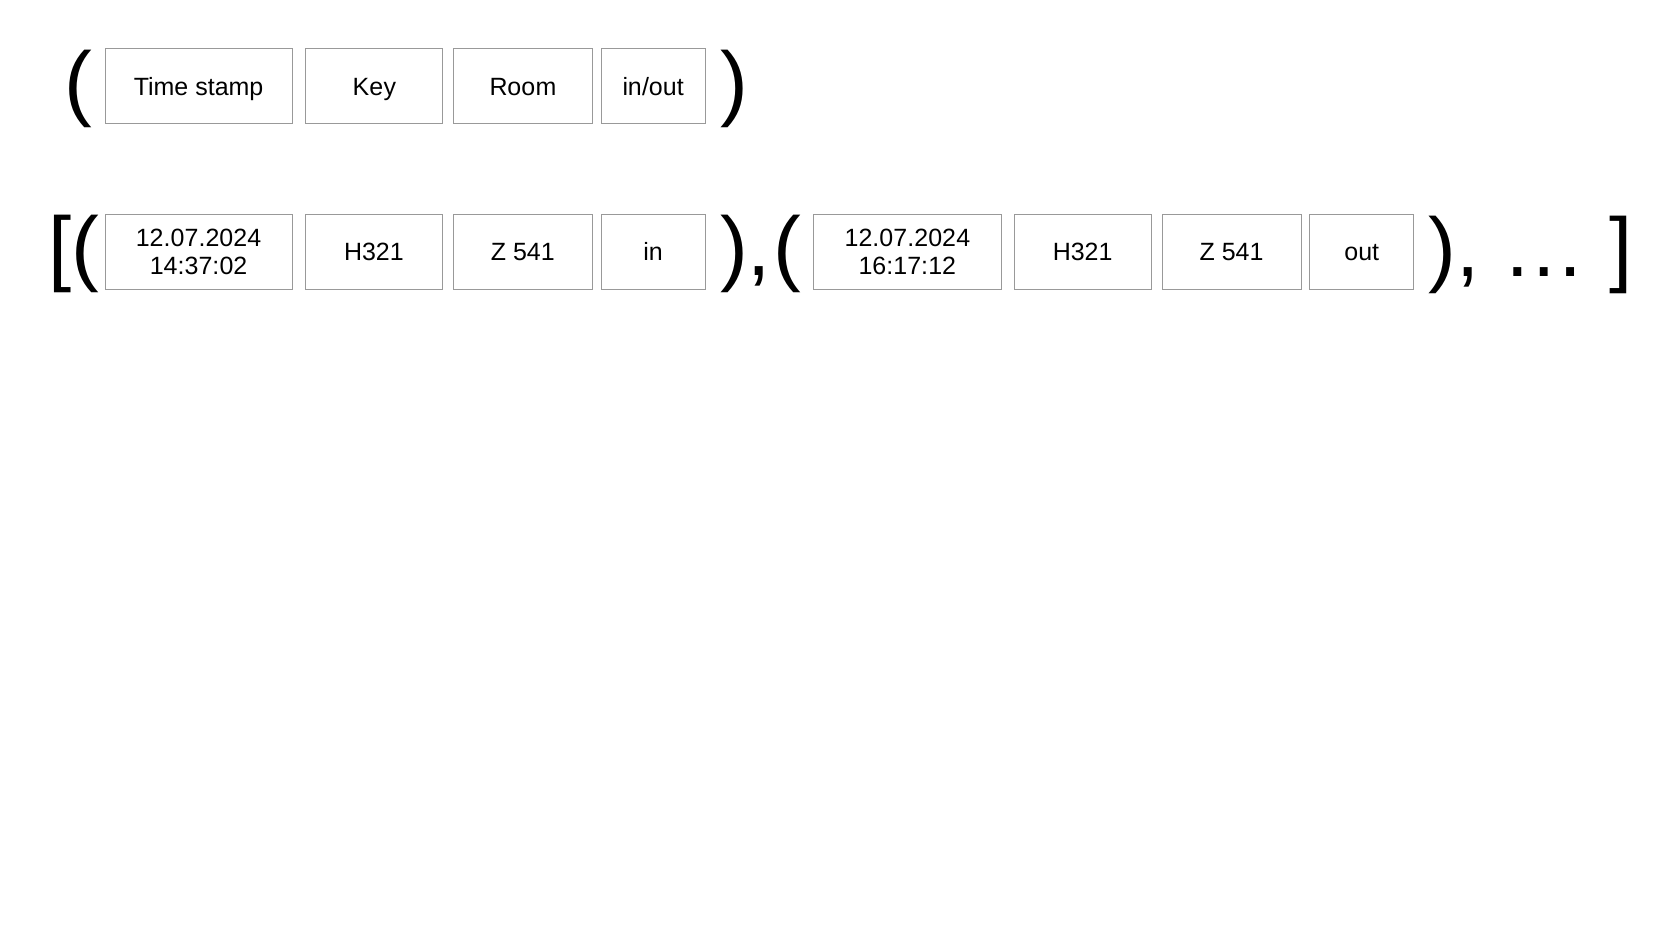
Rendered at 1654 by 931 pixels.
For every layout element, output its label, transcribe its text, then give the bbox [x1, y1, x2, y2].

text_box 12.07.2024 16:17:12 [834, 214, 1002, 290]
text_box ) [705, 27, 781, 136]
text_box in/out [601, 48, 705, 124]
text_box Room [453, 48, 593, 124]
text_box in [601, 214, 705, 290]
text_box ( [758, 193, 834, 301]
text_box ), … ] [1414, 193, 1654, 302]
text_box 12.07.2024 14:37:02 [125, 214, 293, 290]
text_box H321 [1014, 214, 1152, 290]
text_box ( [49, 27, 125, 136]
text_box Key [305, 48, 443, 124]
text_box Z 541 [1162, 214, 1302, 290]
text_box Z 541 [453, 214, 593, 290]
text_box [( [33, 193, 125, 301]
text_box out [1309, 214, 1414, 290]
text_box Time stamp [125, 48, 293, 124]
text_box ), [705, 193, 806, 394]
text_box H321 [305, 214, 443, 290]
